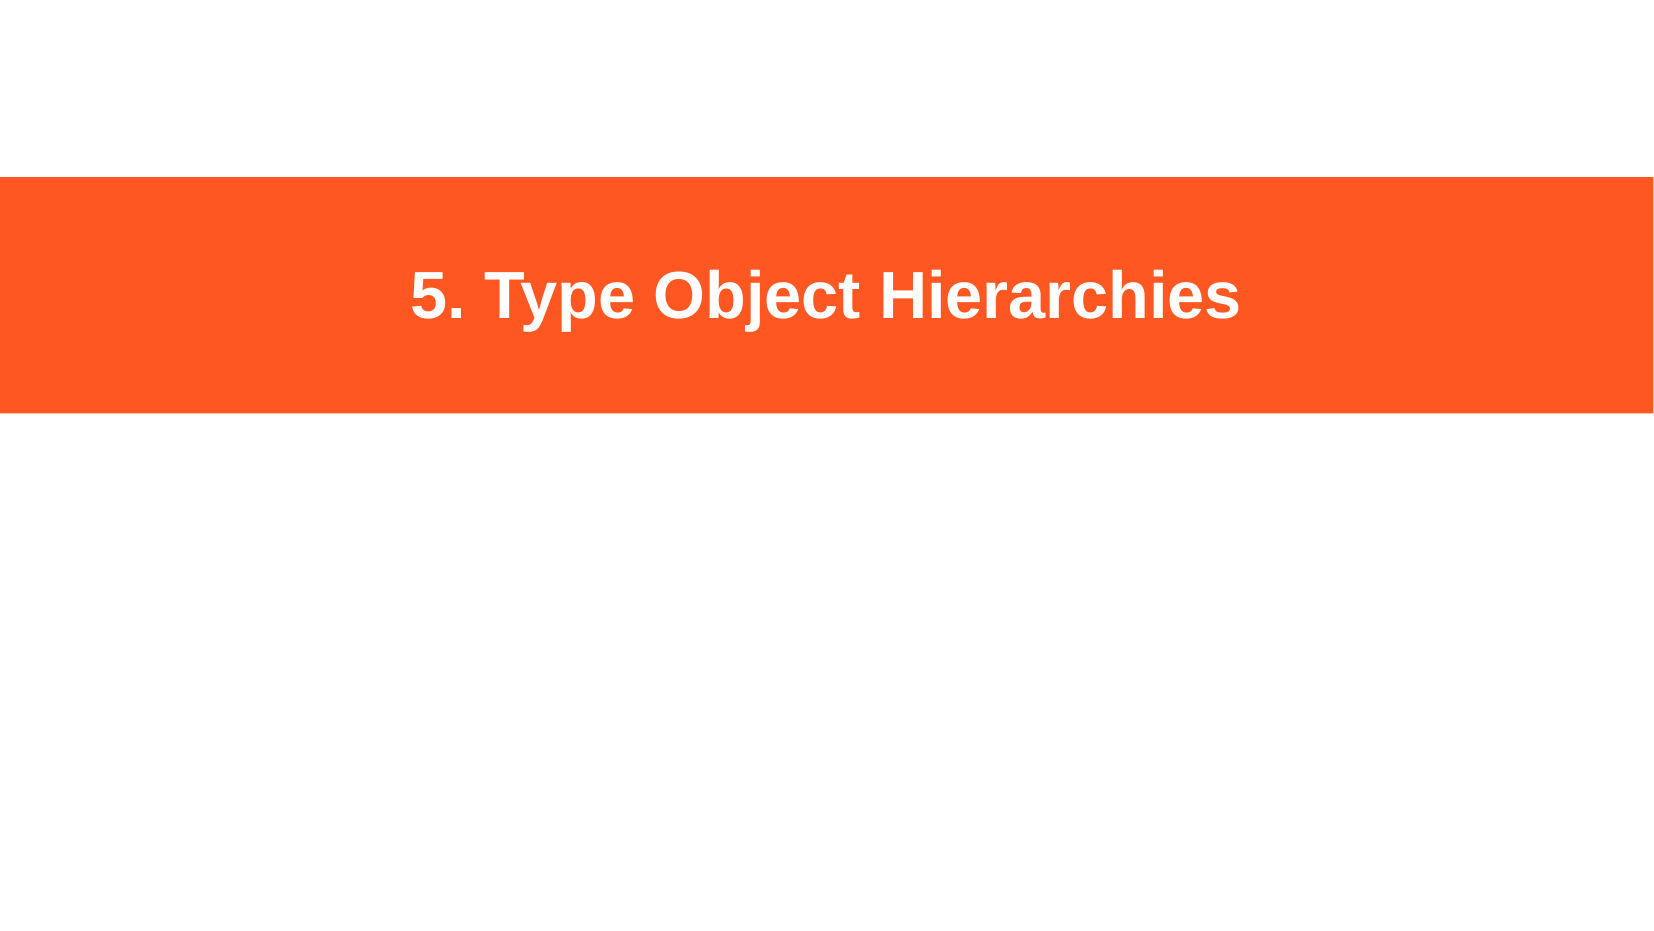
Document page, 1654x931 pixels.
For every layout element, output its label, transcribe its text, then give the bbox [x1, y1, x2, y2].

title 5. Type Object Hierarchies [0, 177, 1654, 414]
